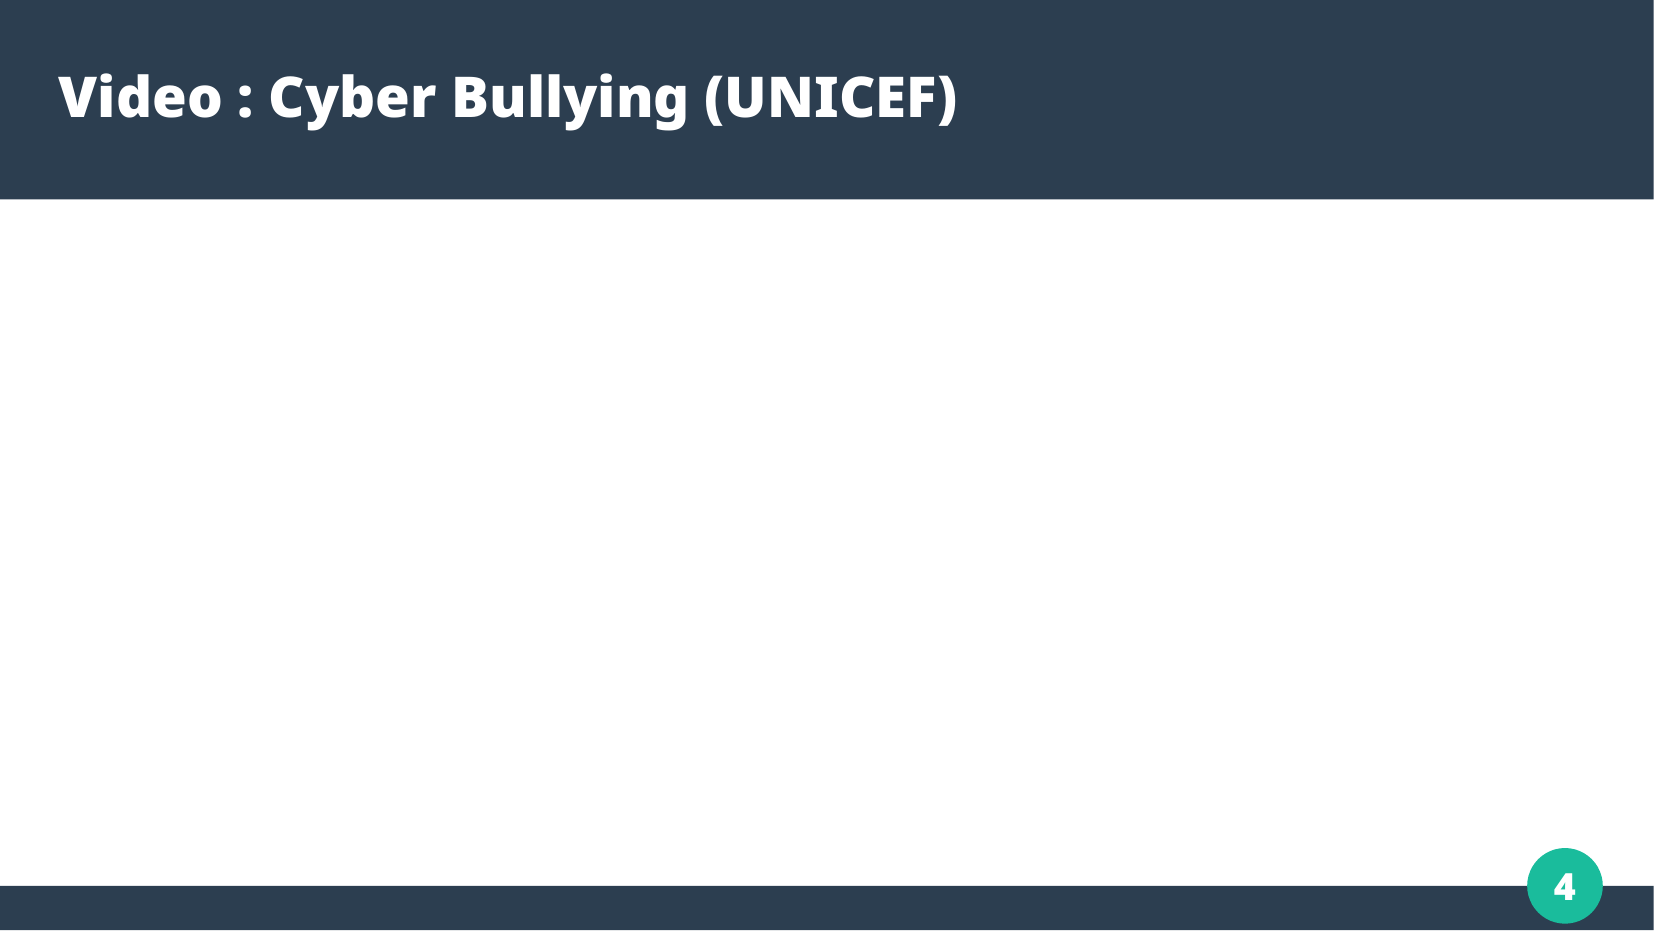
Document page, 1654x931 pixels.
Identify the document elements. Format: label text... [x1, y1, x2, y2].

title Video : Cyber Bullying (UNICEF) [59, 37, 1595, 156]
